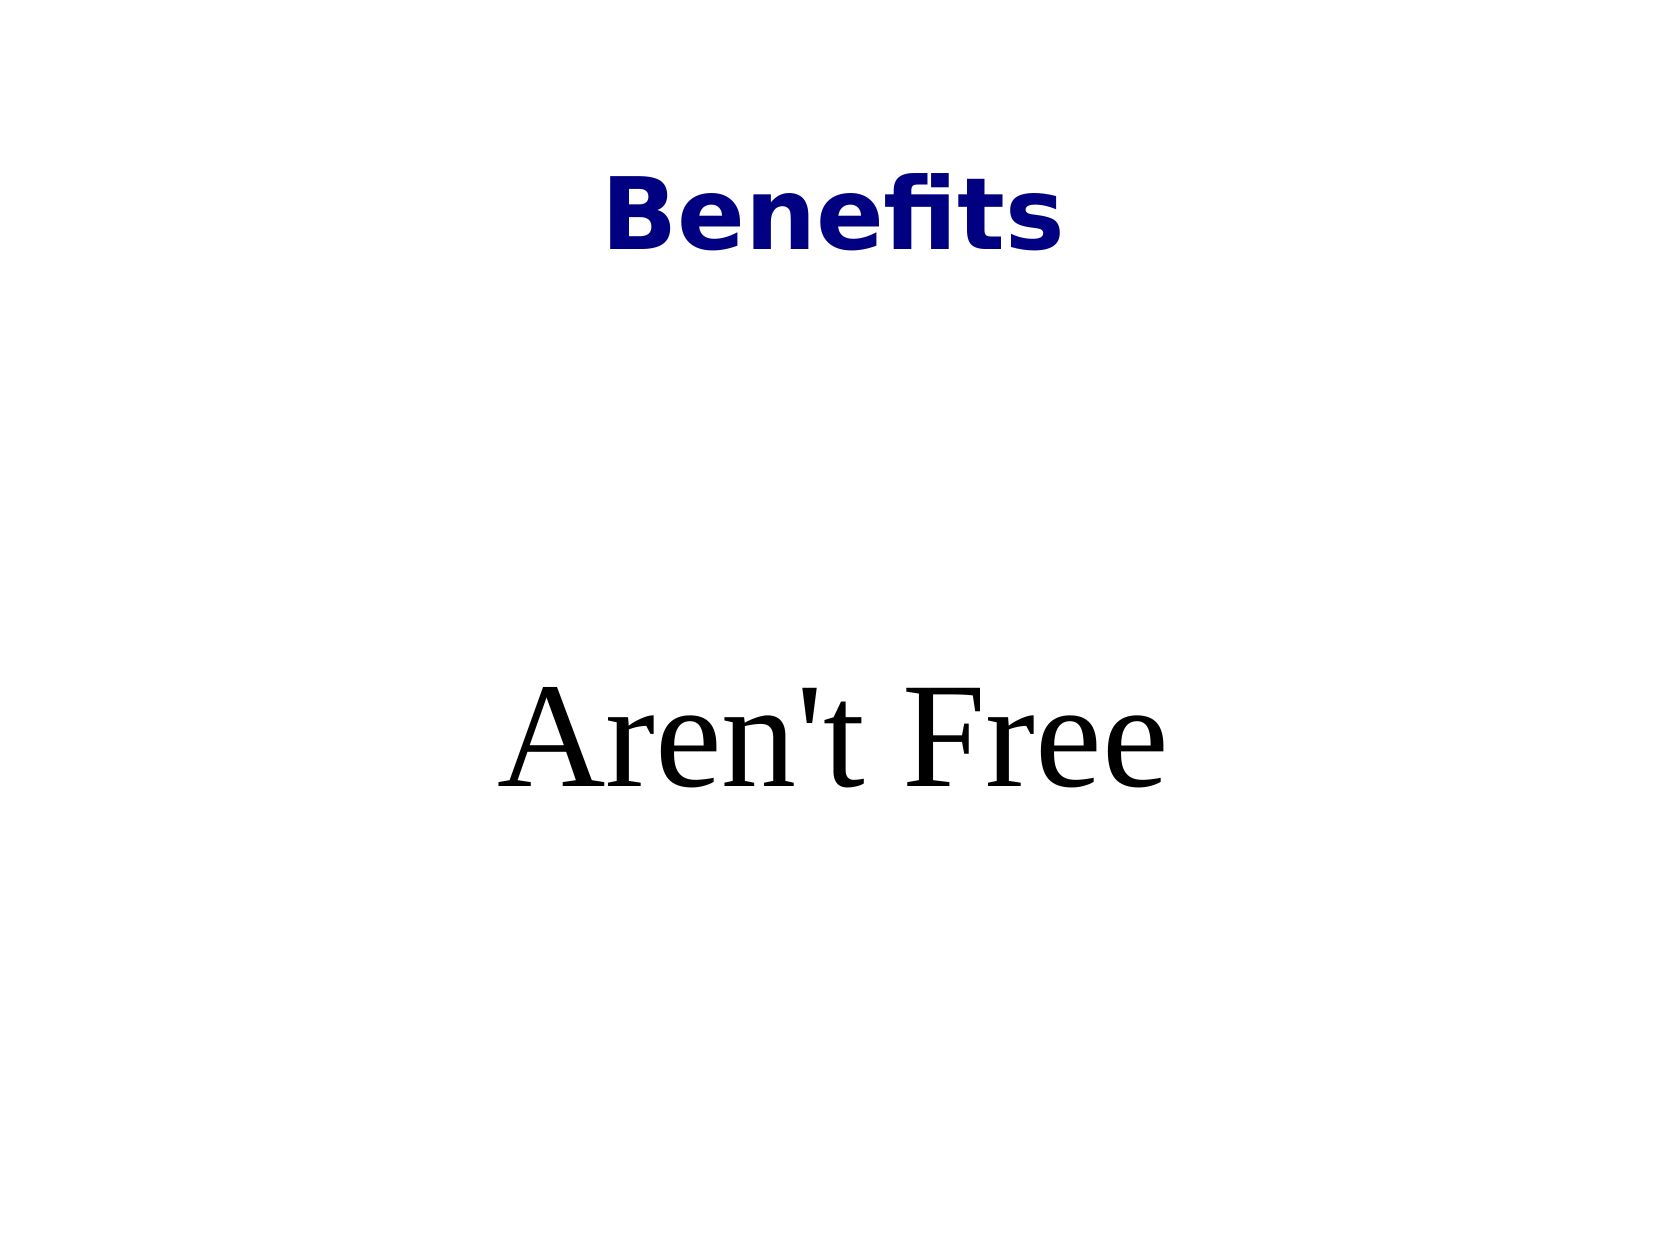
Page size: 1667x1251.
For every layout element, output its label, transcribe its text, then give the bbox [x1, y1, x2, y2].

subtitle Aren't Free [124, 368, 1542, 1104]
title Benefits [124, 110, 1542, 320]
